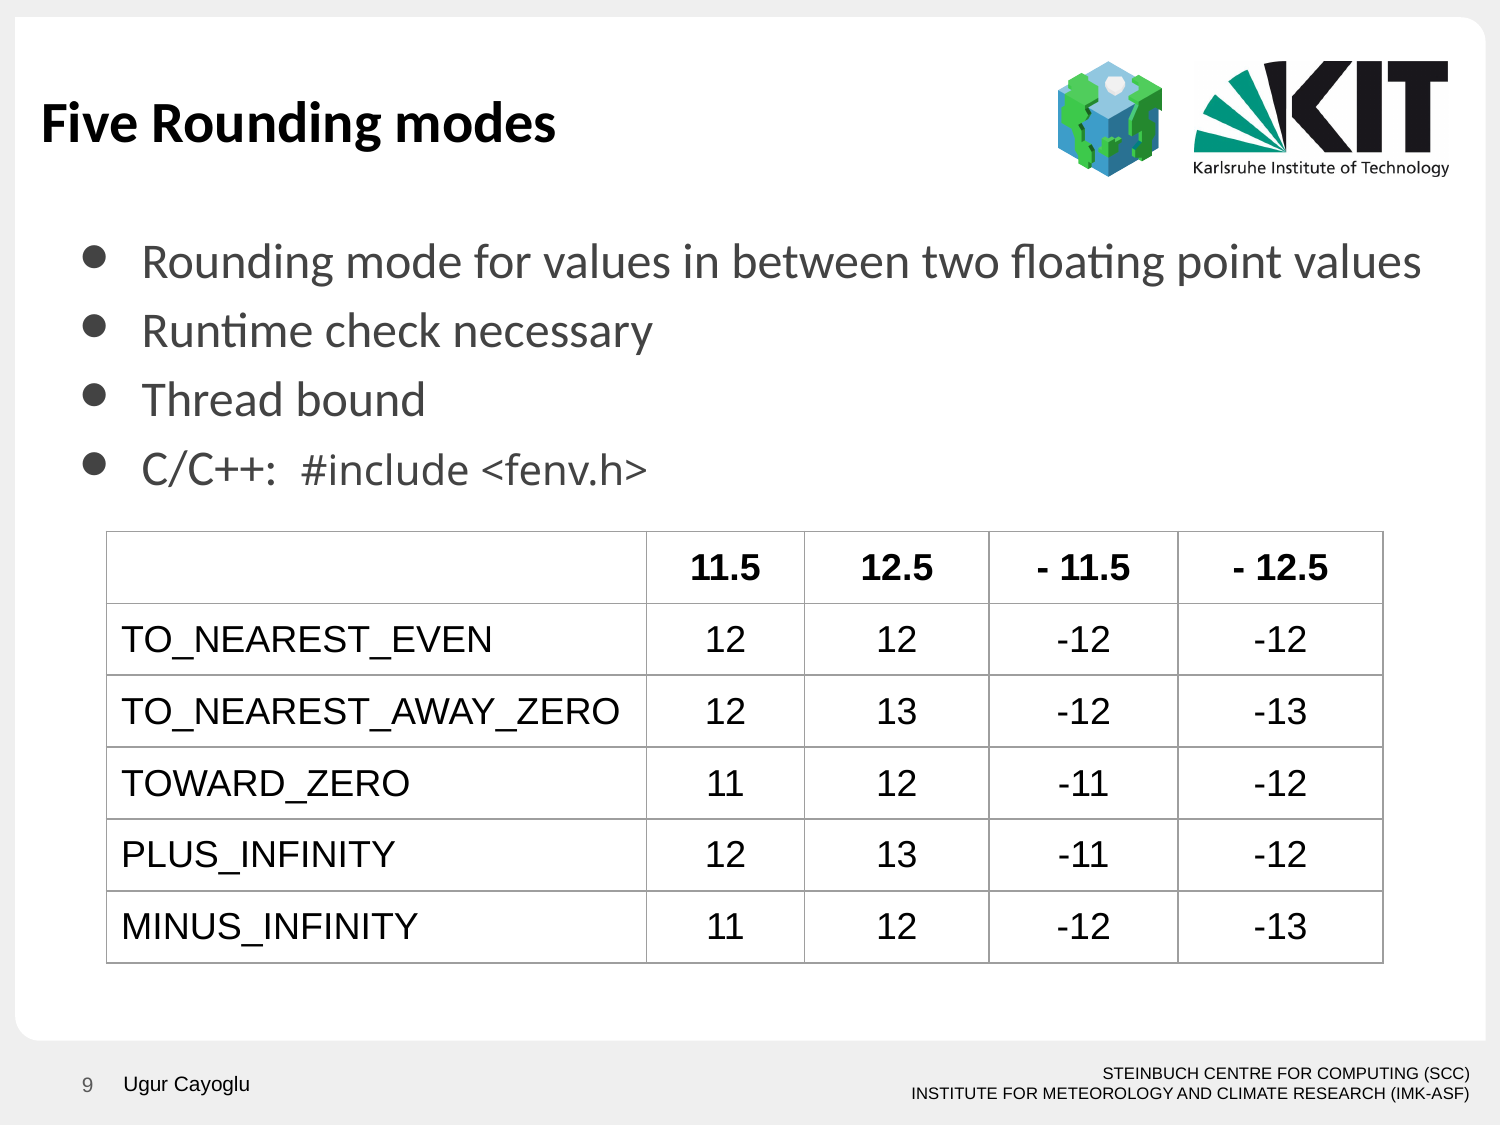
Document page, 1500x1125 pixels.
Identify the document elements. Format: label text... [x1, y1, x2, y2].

table_cell 12 [805, 604, 988, 674]
table_cell -12 [1179, 604, 1382, 674]
table_header 12.5 [805, 532, 988, 603]
table_cell 13 [805, 676, 988, 746]
table_cell 12 [805, 892, 988, 962]
table_cell -12 [990, 892, 1177, 962]
table_header - 11.5 [990, 532, 1177, 603]
picture [1058, 61, 1162, 177]
table_header - 12.5 [1179, 532, 1382, 603]
table_header [107, 532, 646, 603]
text_box Ugur Cayoglu [108, 1057, 764, 1109]
list Rounding mode for values in between two floating point values Runtime check necessary Thread bound C/C++: #include <fenv.h> [51, 204, 1449, 457]
table_cell -12 [1179, 820, 1382, 890]
slide_number <number> [18, 1040, 109, 1125]
table_cell -13 [1179, 892, 1382, 962]
table_cell MINUS_INFINITY [107, 892, 646, 962]
table_cell 12 [647, 820, 804, 890]
table_cell -11 [990, 820, 1177, 890]
table_cell 12 [805, 748, 988, 818]
table_cell 13 [805, 820, 988, 890]
title Five Rounding modes [26, 39, 1027, 200]
table_cell -11 [990, 748, 1177, 818]
table_cell 11 [647, 748, 804, 818]
table_cell 12 [647, 676, 804, 746]
table_cell -12 [990, 604, 1177, 674]
table_cell -13 [1179, 676, 1382, 746]
text_box [15, 17, 1486, 1041]
picture [1194, 61, 1449, 177]
text_box STEINBUCH CENTRE FOR COMPUTING (SCC) INSTITUTE FOR METEOROLOGY AND CLIMATE RESEARCH (IMK-ASF) [420, 1040, 1486, 1125]
table_header 11.5 [647, 532, 804, 603]
table_cell -12 [990, 676, 1177, 746]
table_cell 12 [647, 604, 804, 674]
table_cell TO_NEAREST_AWAY_ZERO [107, 676, 646, 746]
table_cell 11 [647, 892, 804, 962]
table_cell TOWARD_ZERO [107, 748, 646, 818]
table_cell TO_NEAREST_EVEN [107, 604, 646, 674]
table_cell PLUS_INFINITY [107, 820, 646, 890]
table_cell -12 [1179, 748, 1382, 818]
